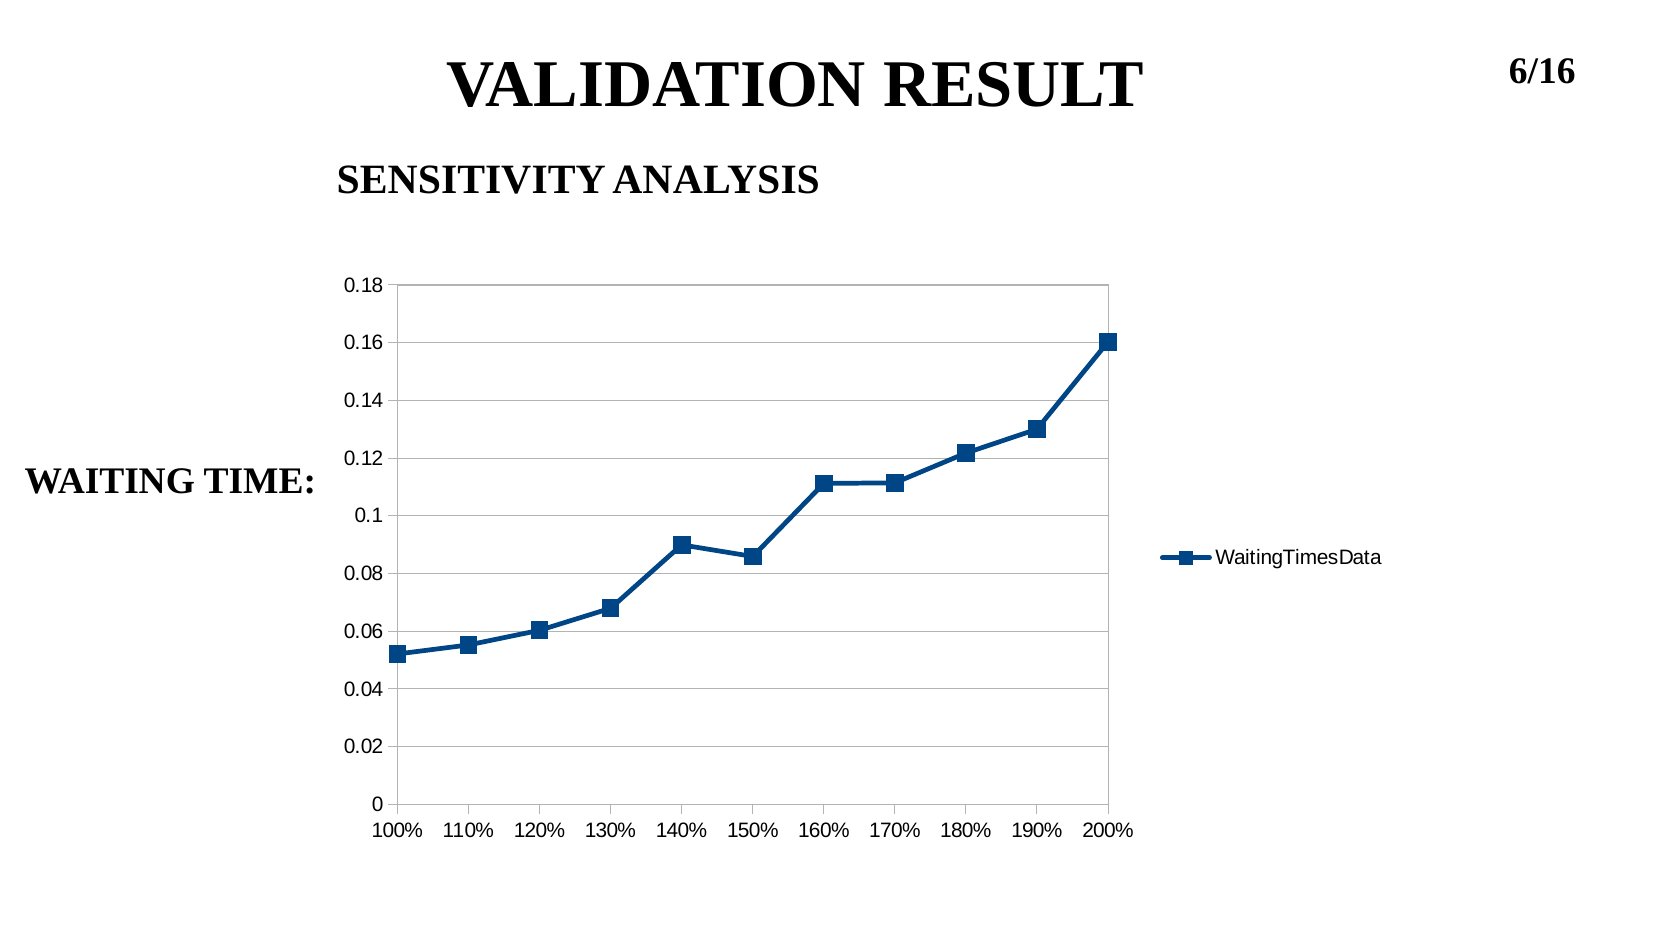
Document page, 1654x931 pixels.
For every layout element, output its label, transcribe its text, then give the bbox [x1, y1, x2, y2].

text_box WAITING TIME: [9, 448, 579, 510]
text_box SENSITIVITY ANALYSIS​ [321, 118, 1158, 215]
text_box 6/16 [1494, 38, 1595, 100]
text_box VALIDATION RESULT [431, 32, 1197, 129]
chart [322, 261, 1401, 855]
